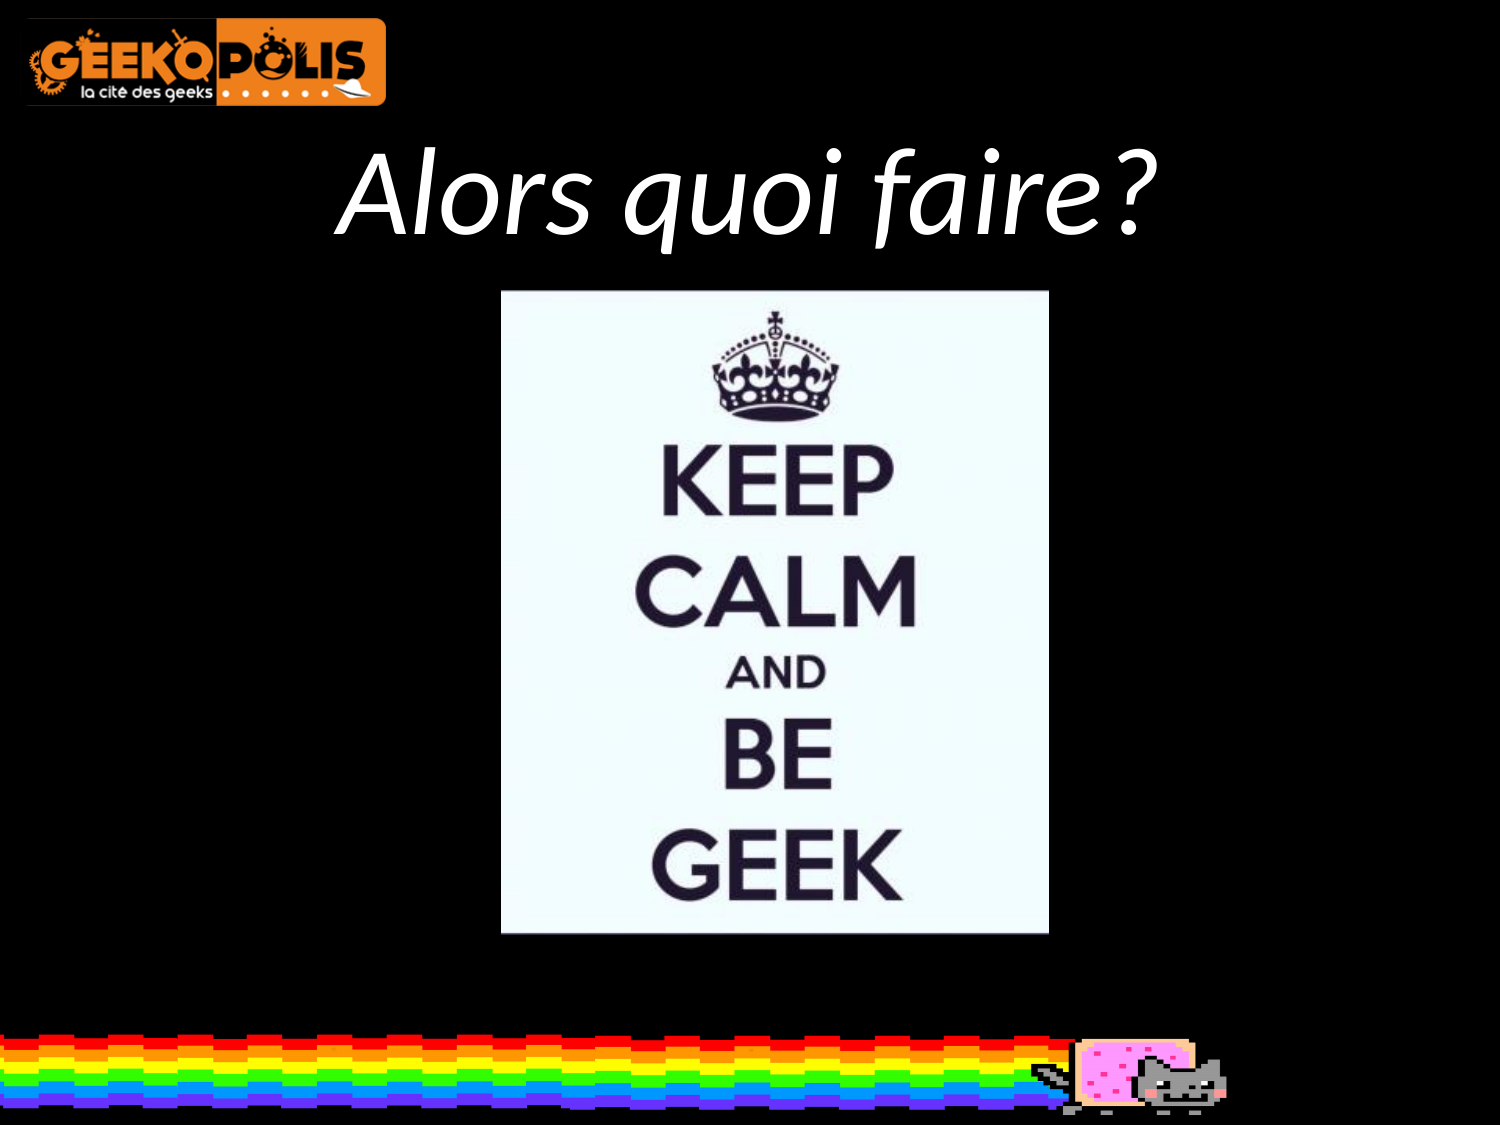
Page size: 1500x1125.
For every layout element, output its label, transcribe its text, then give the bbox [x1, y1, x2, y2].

picture [17, 11, 390, 113]
picture [501, 290, 1049, 935]
picture [0, 1027, 1235, 1121]
text_box Alors quoi faire? [0, 101, 1500, 267]
